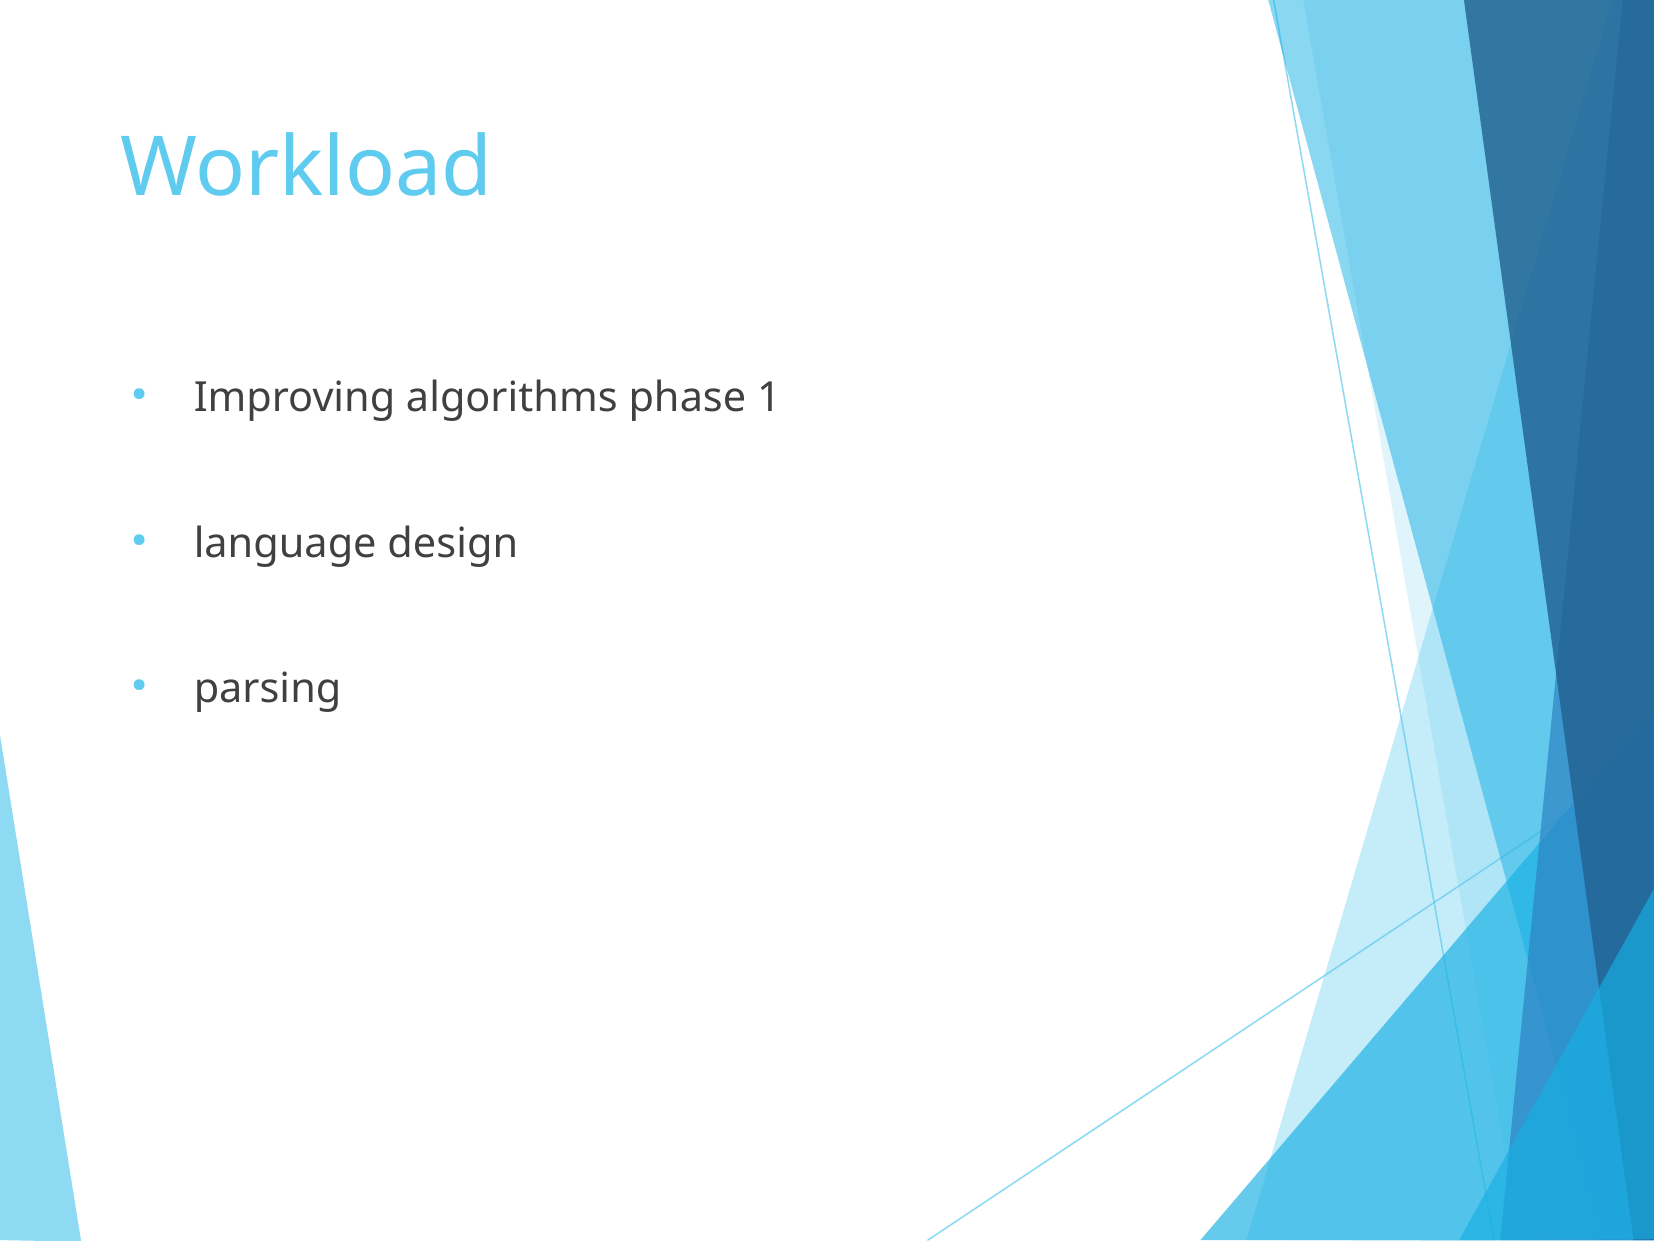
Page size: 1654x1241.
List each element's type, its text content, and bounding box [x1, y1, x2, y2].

list Improving algorithms phase 1 language design parsing [116, 290, 1606, 1010]
title Workload [105, 105, 931, 313]
